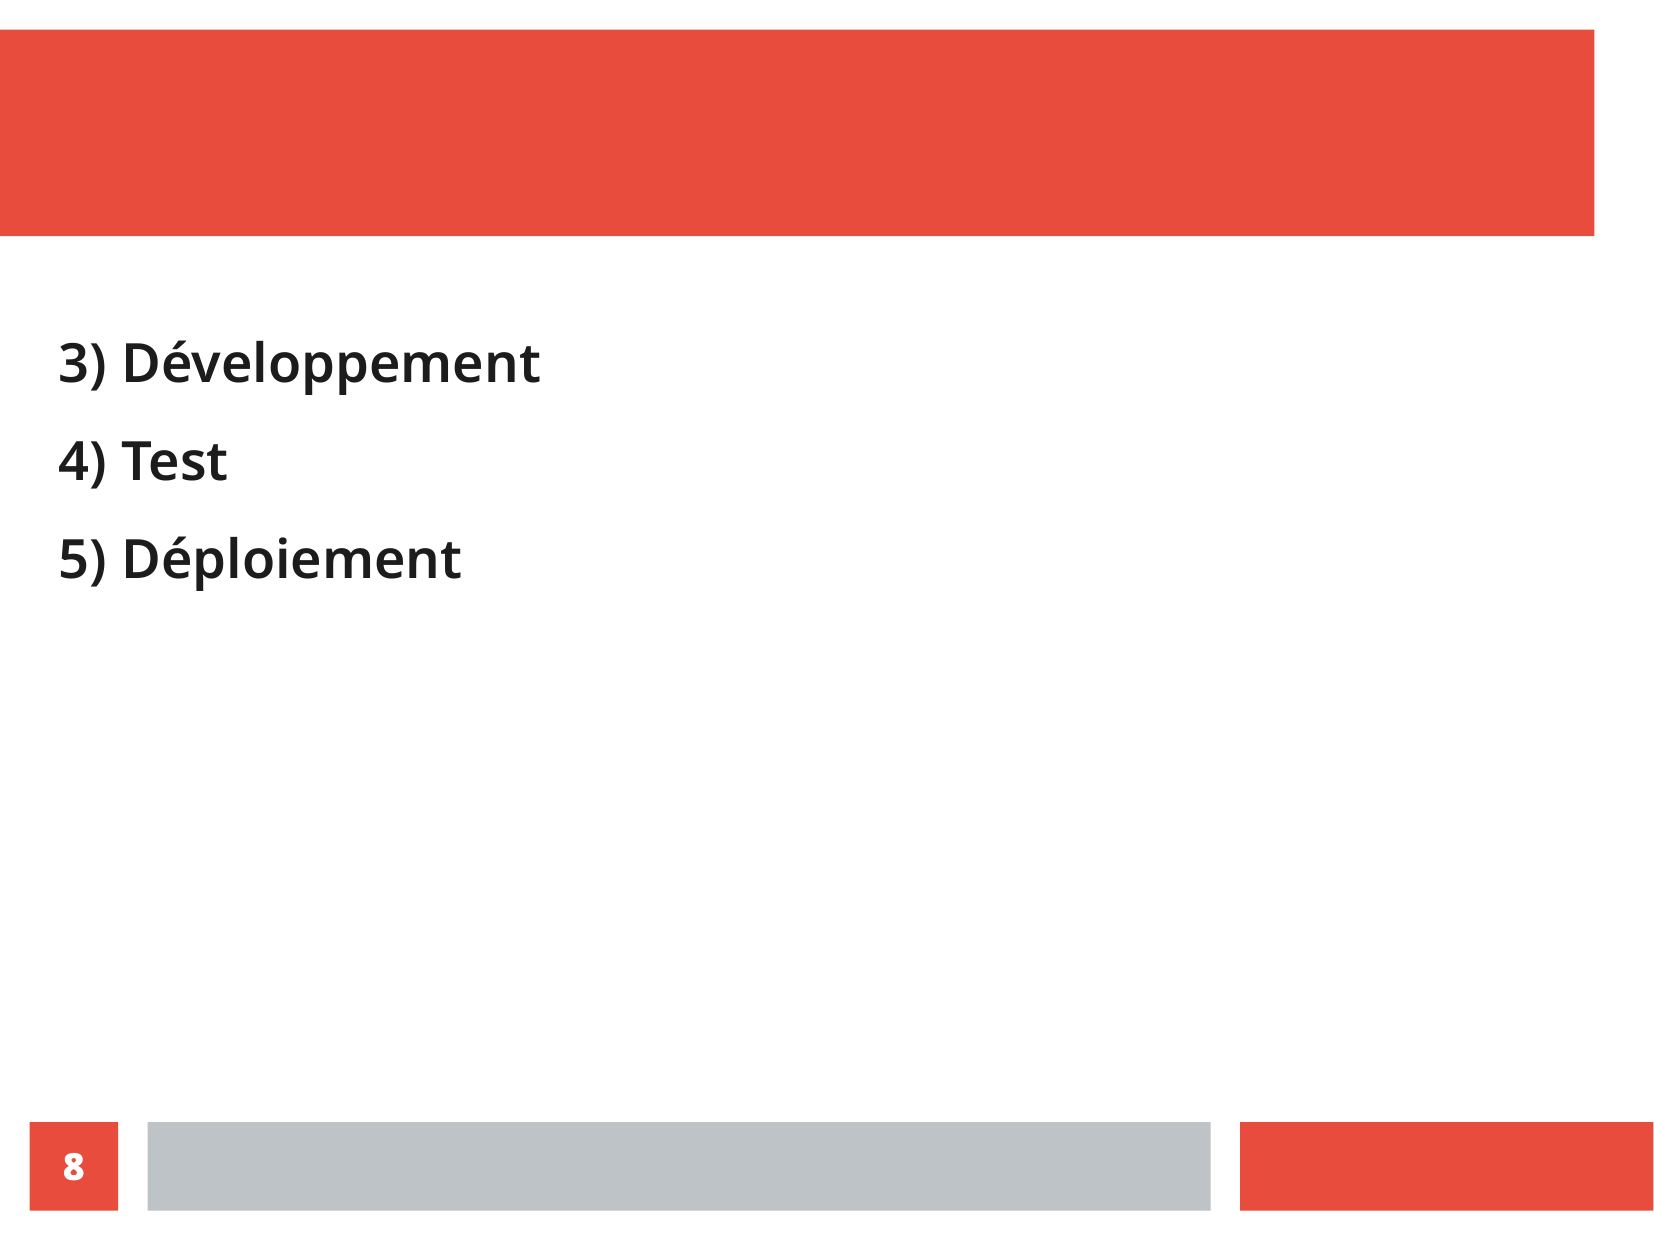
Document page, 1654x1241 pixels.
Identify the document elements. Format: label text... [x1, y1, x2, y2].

list 3) Développement 4) Test 5) Déploiement [59, 324, 1565, 1093]
